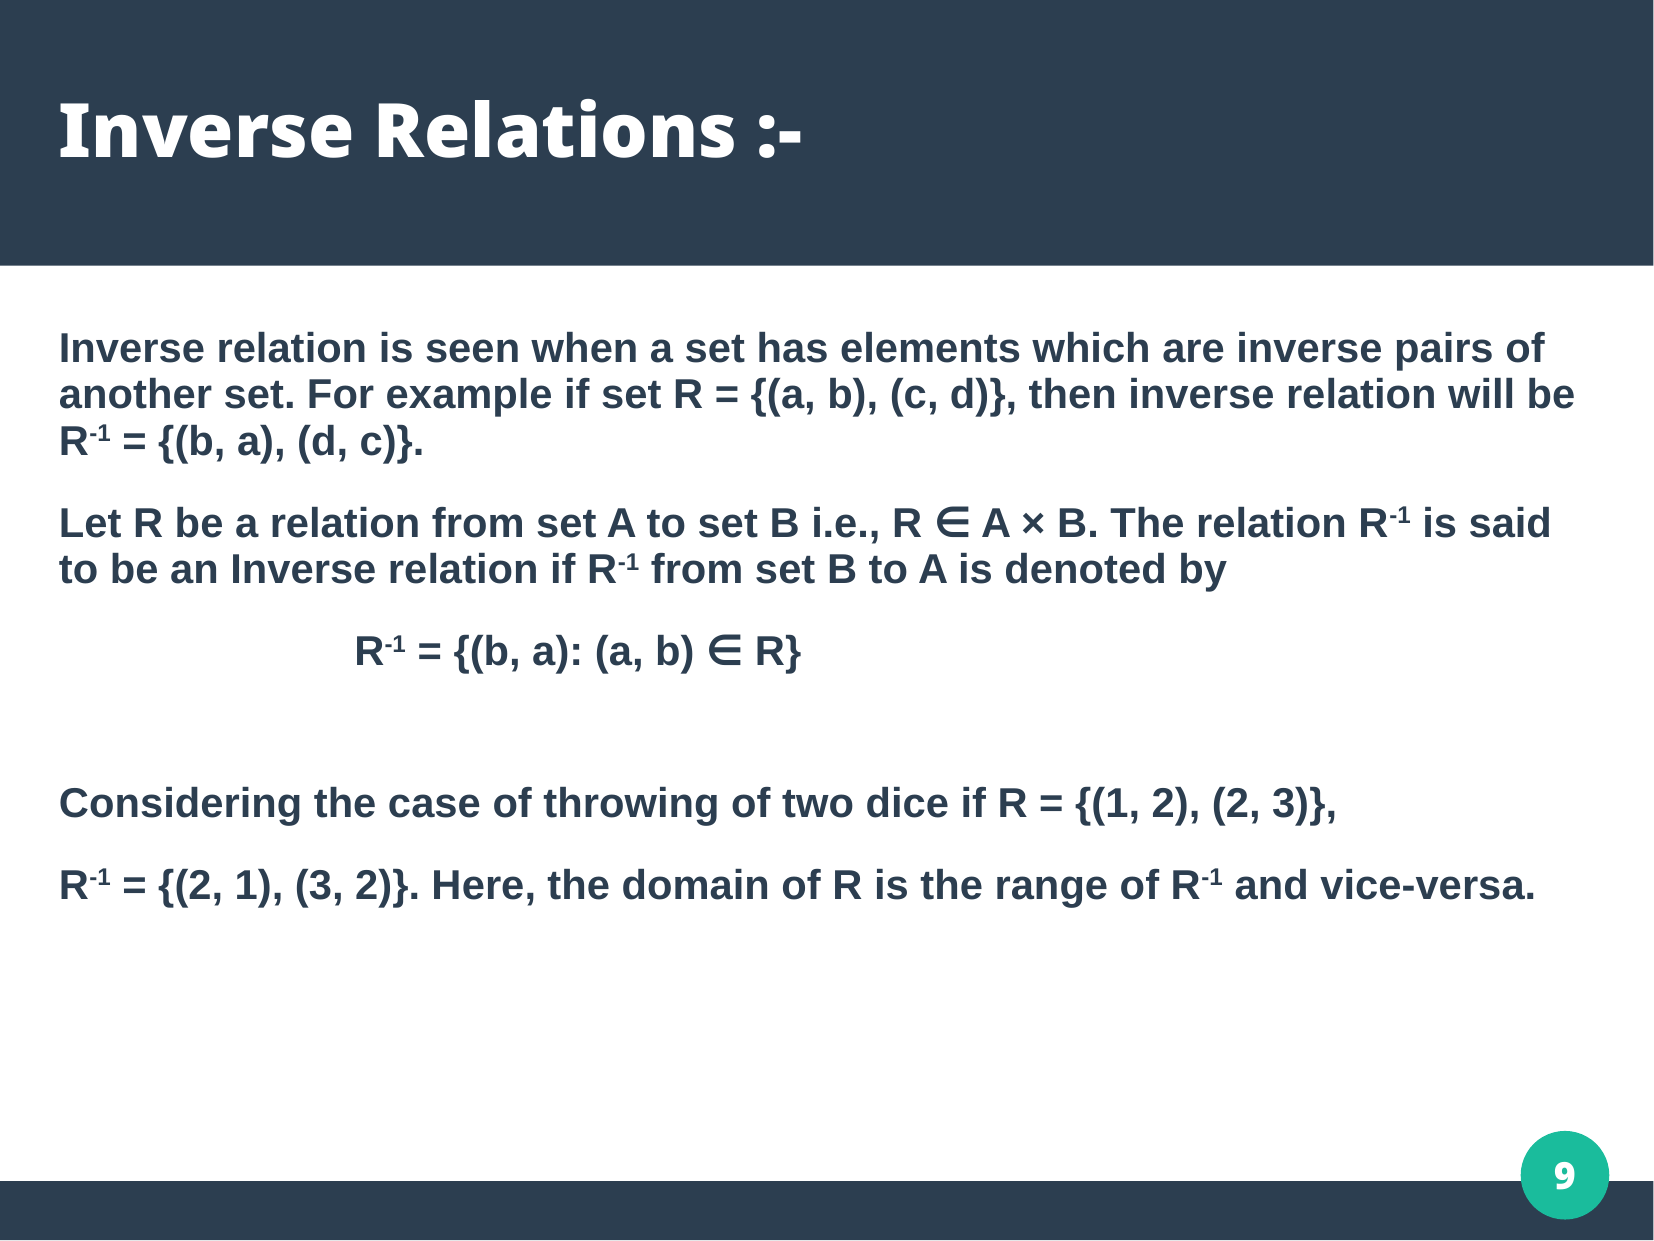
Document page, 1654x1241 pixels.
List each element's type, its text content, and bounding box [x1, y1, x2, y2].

list Inverse relation is seen when a set has elements which are inverse pairs of another set. For example if set R = {(a, b), (c, d)}, then inverse relation will be R-1 = {(b, a), (d, c)}. Let R be a relation from set A to set B i.e., R ∈ A × B. The relation R-1 is said to be an Inverse relation if R-1 from set B to A is denoted by R-1 = {(b, a): (a, b) ∈ R} Considering the case of throwing of two dice if R = {(1, 2), (2, 3)}, R-1 = {(2, 1), (3, 2)}. Here, the domain of R is the range of R-1 and vice-versa. [59, 324, 1595, 1152]
title Inverse Relations :- [59, 49, 1595, 207]
